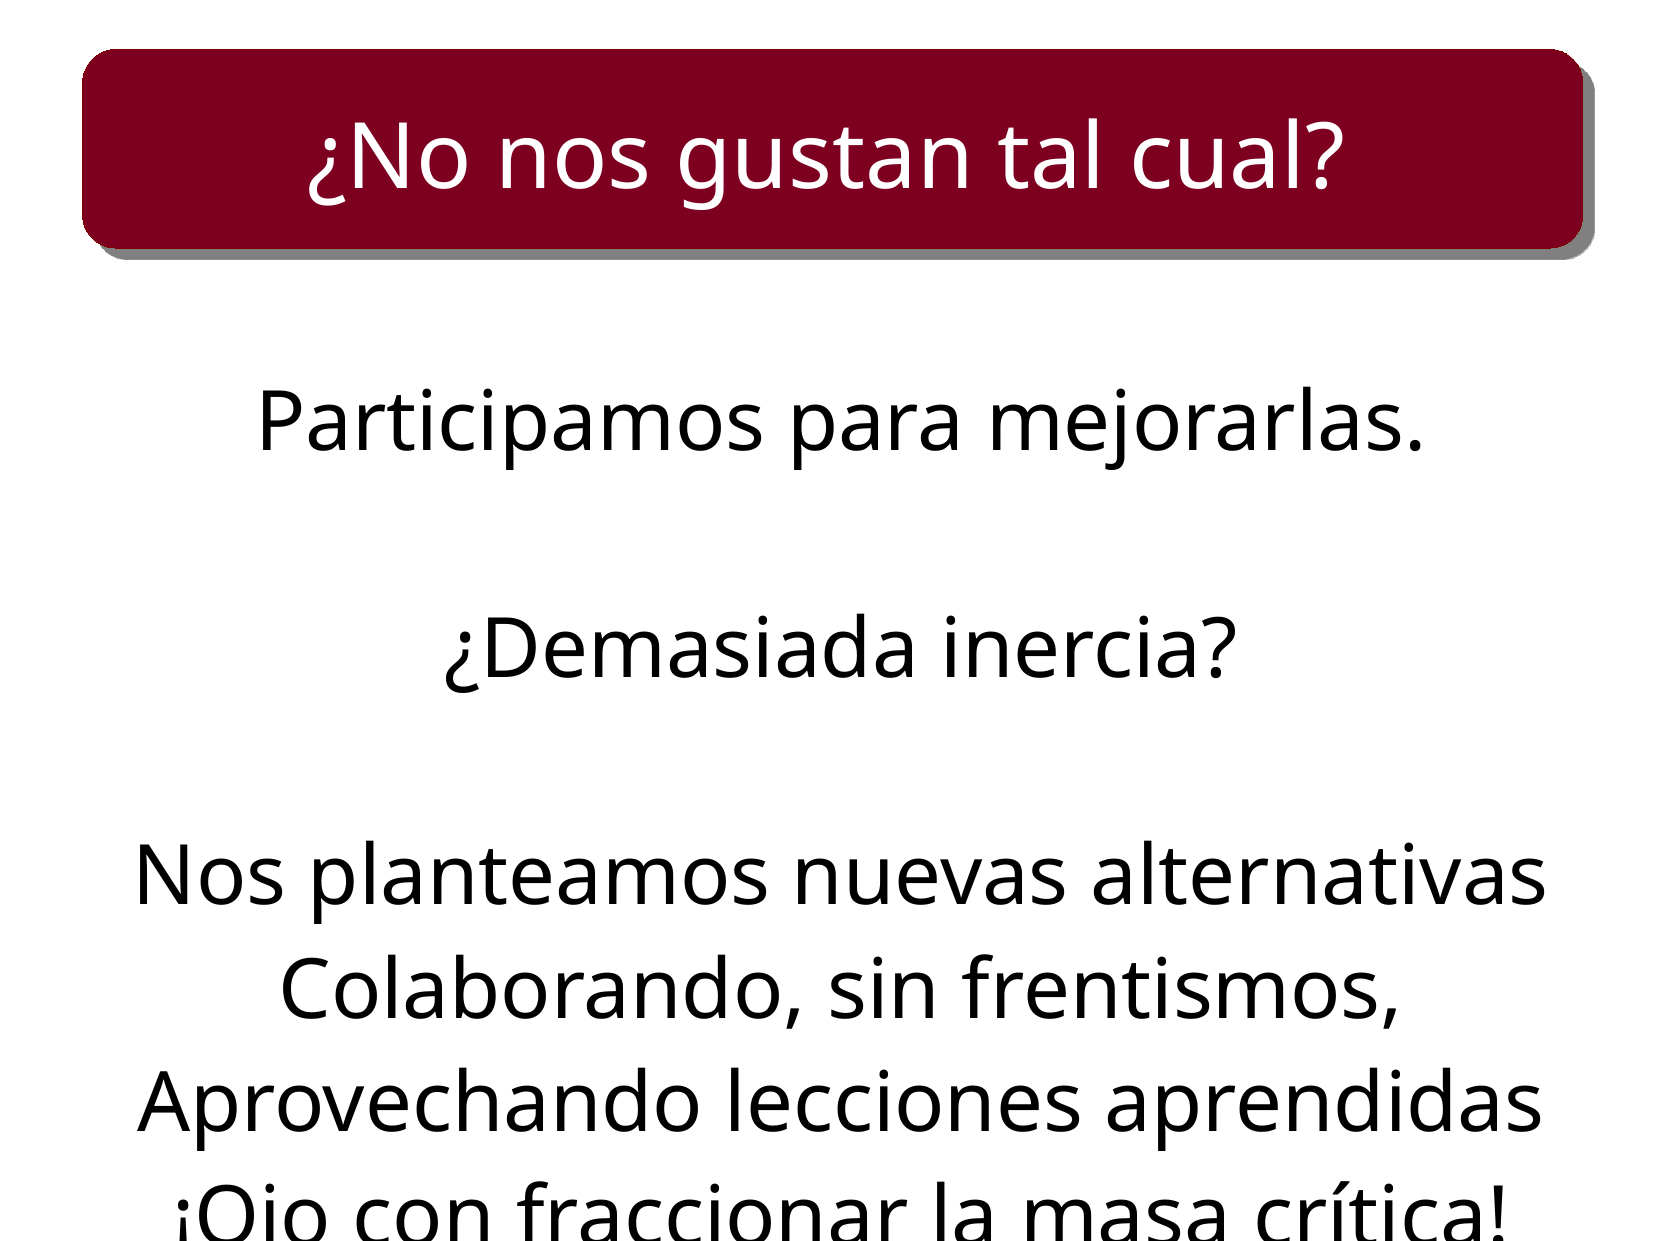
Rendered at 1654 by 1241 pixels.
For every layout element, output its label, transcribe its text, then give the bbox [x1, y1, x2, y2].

text_box Participamos para mejorarlas. ¿Demasiada inercia? Nos planteamos nuevas alternativas Colaborando, sin frentismos, Aprovechando lecciones aprendidas ¡Ojo con fraccionar la masa crítica! [118, 354, 1507, 1116]
title ¿No nos gustan tal cual? [82, 49, 1571, 257]
